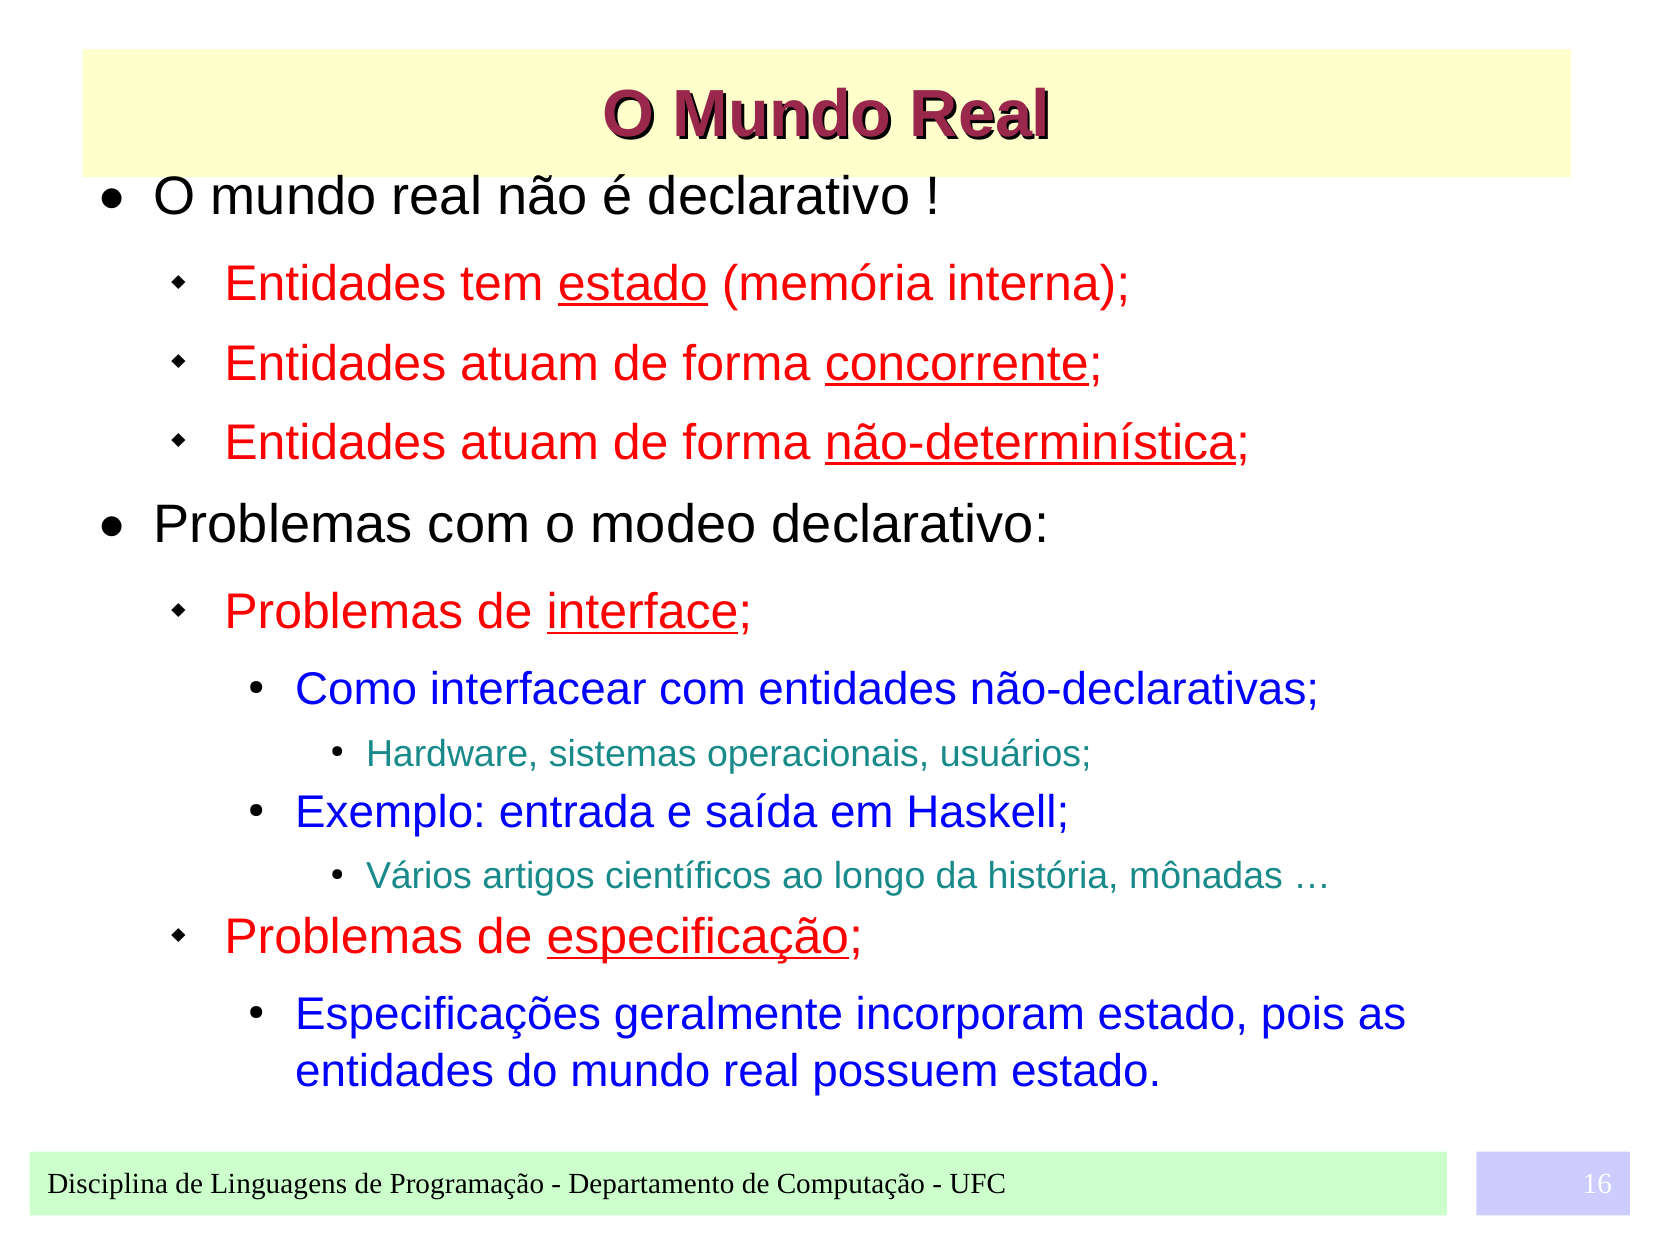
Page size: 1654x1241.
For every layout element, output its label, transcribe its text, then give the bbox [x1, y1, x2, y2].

list O mundo real não é declarativo ! Entidades tem estado (memória interna); Entidades atuam de forma concorrente; Entidades atuam de forma não-determinística; Problemas com o modeo declarativo: Problemas de interface; Como interfacear com entidades não-declarativas; Hardware, sistemas operacionais, usuários; Exemplo: entrada e saída em Haskell; Vários artigos científicos ao longo da história, mônadas … Problemas de especificação; Especificações geralmente incorporam estado, pois as entidades do mundo real possuem estado. [82, 165, 1571, 1096]
title O Mundo Real [82, 49, 1571, 165]
